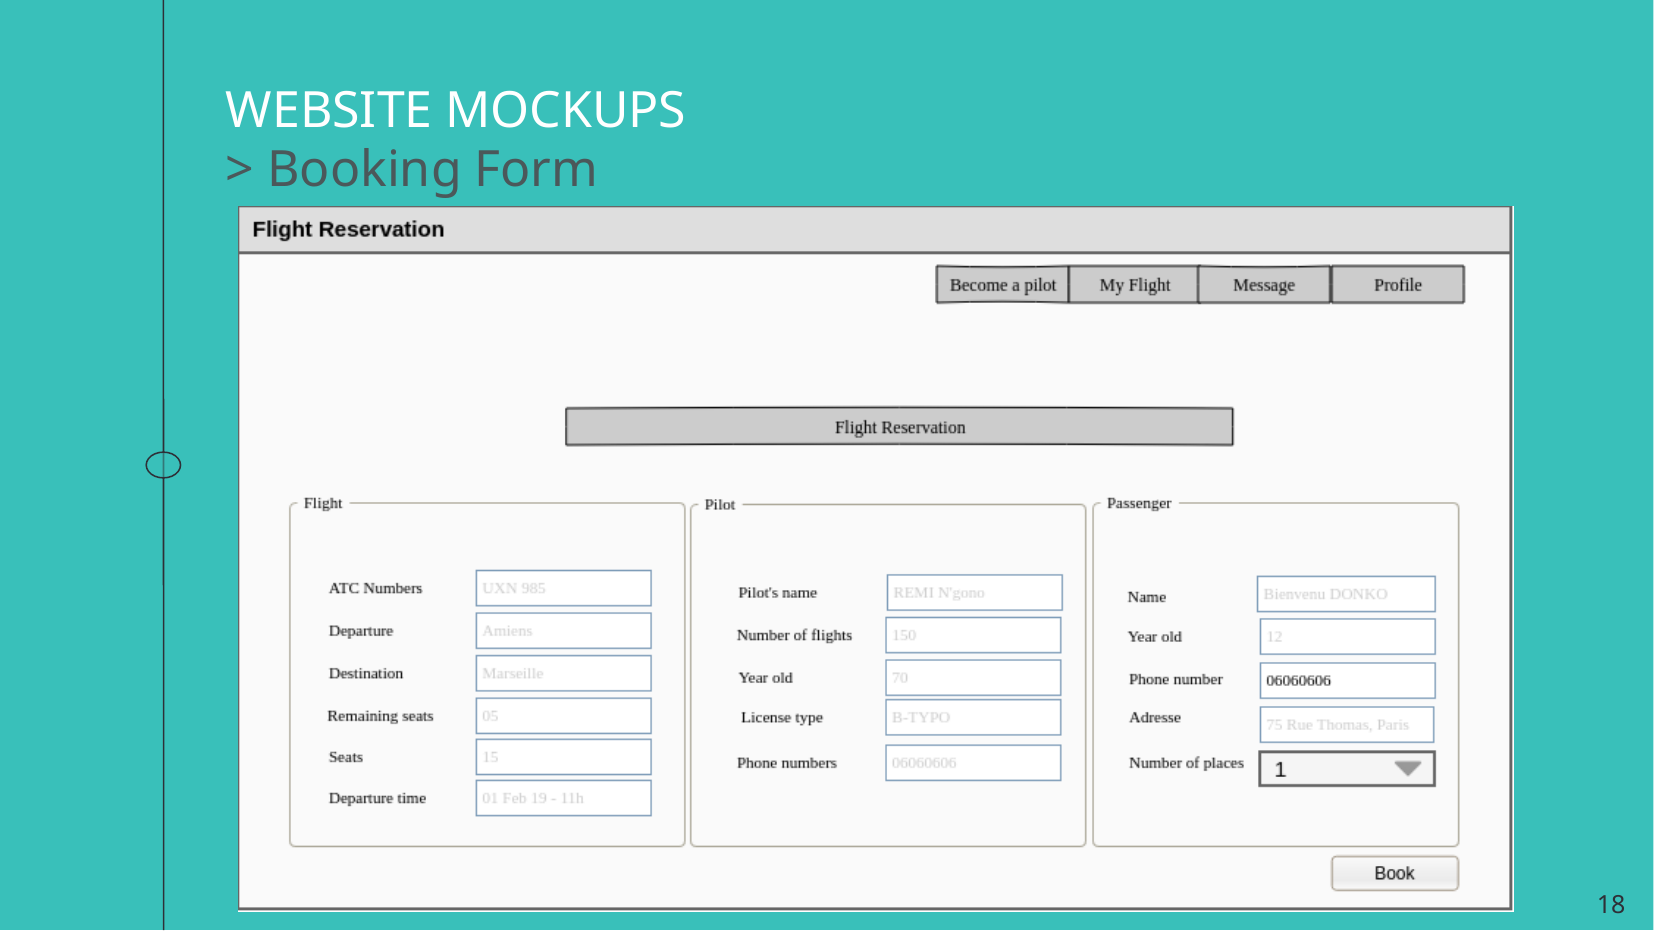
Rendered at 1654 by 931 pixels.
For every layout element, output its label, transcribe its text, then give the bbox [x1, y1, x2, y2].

picture [238, 206, 1514, 912]
title > Booking Form [210, 153, 1451, 212]
slide_number <numéro> [1541, 873, 1641, 931]
title WEBSITE MOCKUPS [210, 90, 1451, 153]
